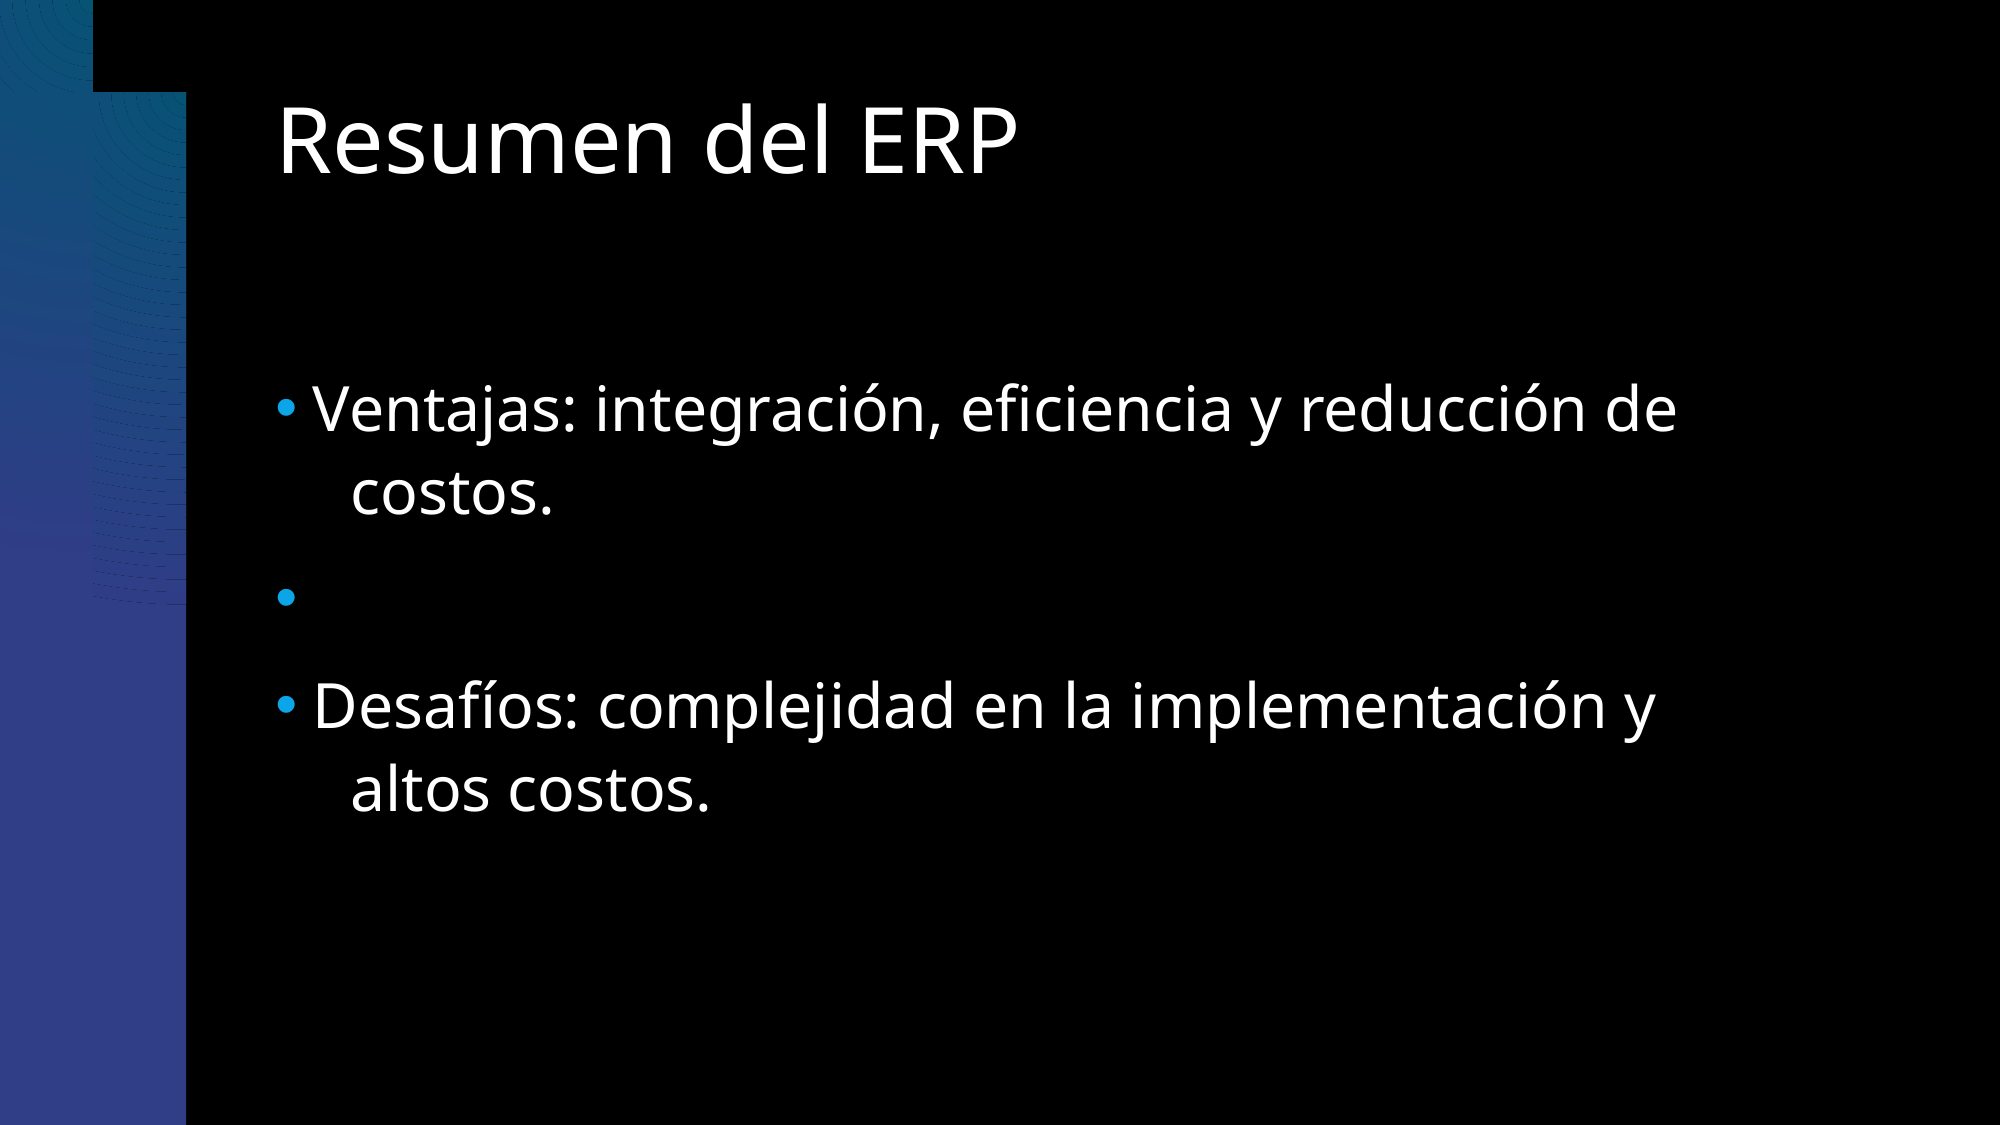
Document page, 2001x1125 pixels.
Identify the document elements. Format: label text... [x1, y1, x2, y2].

list Ventajas: integración, eficiencia y reducción de costos. Desafíos: complejidad en la implementación y altos costos. [260, 354, 1817, 999]
title Resumen del ERP [260, 74, 1817, 330]
